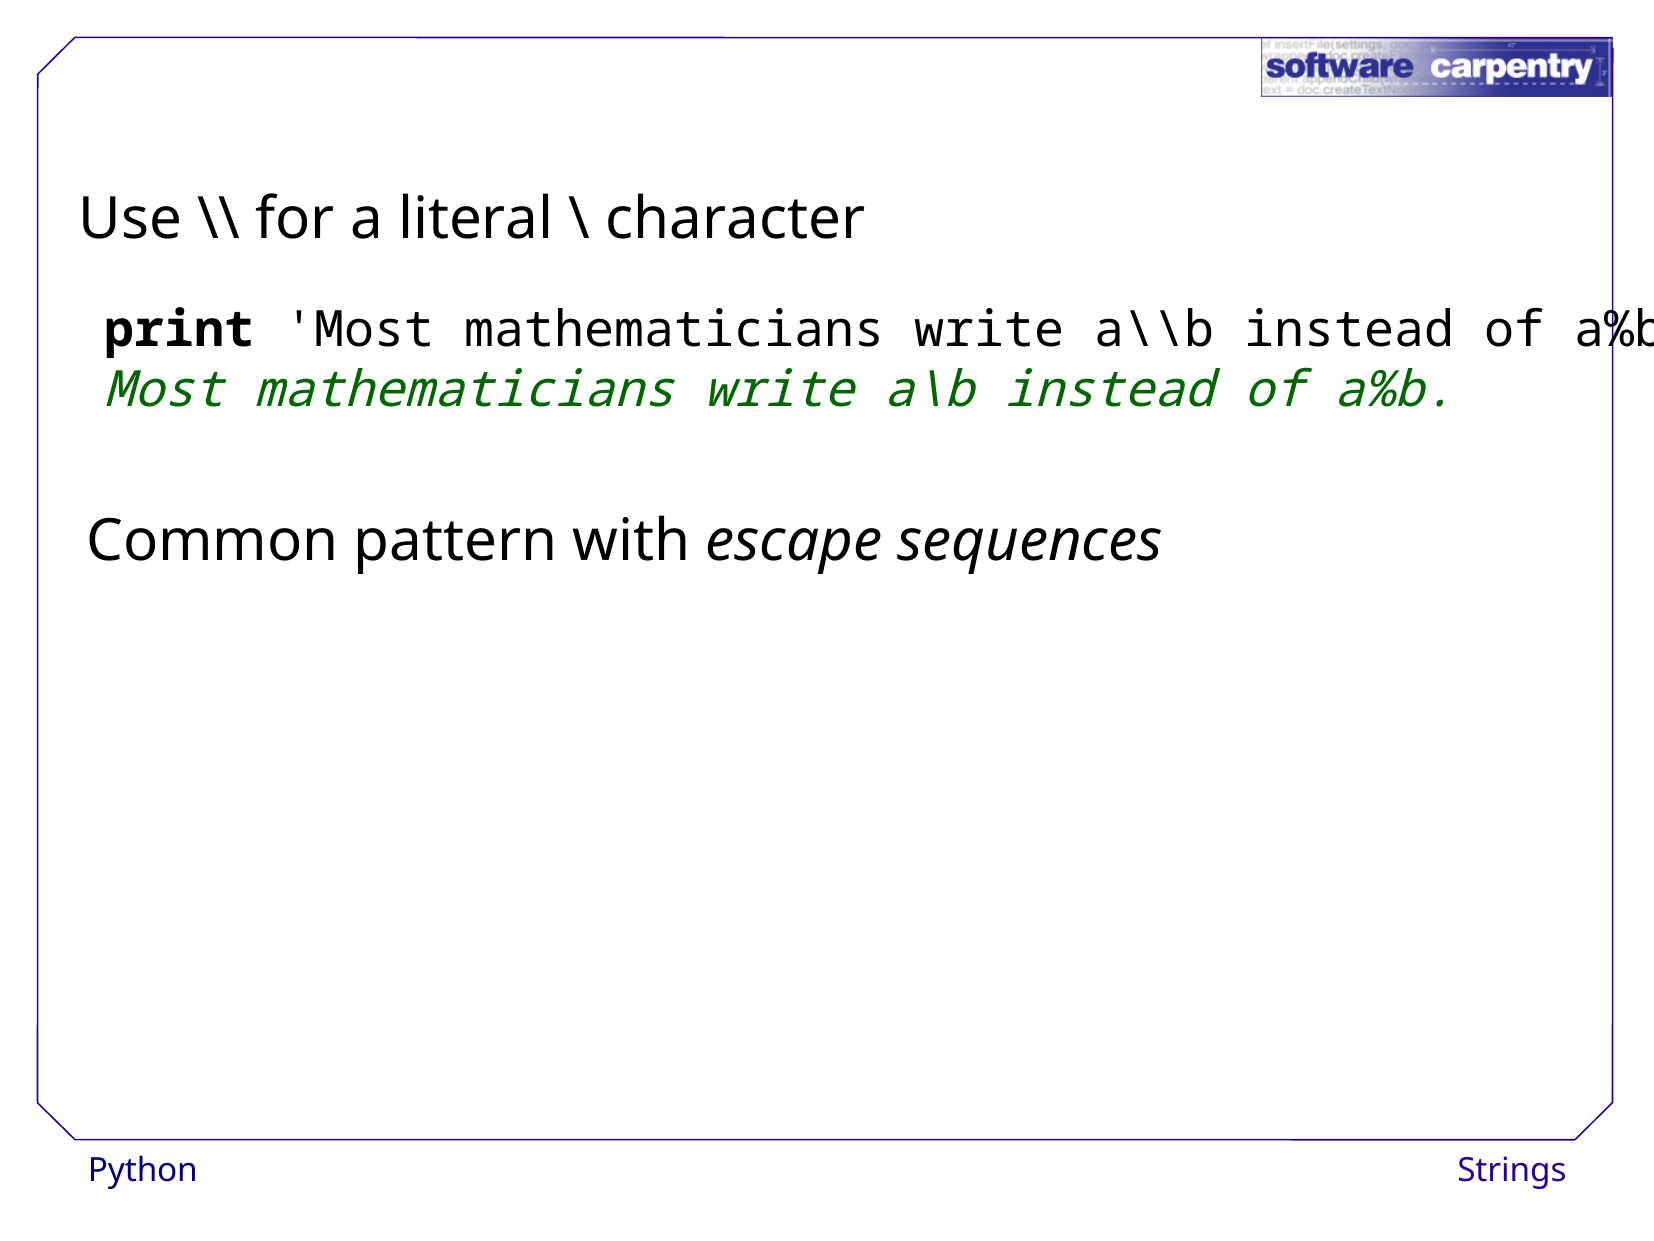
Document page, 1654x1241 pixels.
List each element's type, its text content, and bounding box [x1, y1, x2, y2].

text_box print 'Most mathematicians write a\\b instead of a%b.' Most mathematicians write a\b instead of a%b. [89, 289, 1593, 451]
picture [1261, 39, 1613, 97]
text_box Common pattern with escape sequences [71, 459, 1328, 580]
text_box Use \\ for a literal \ character [63, 138, 1031, 259]
